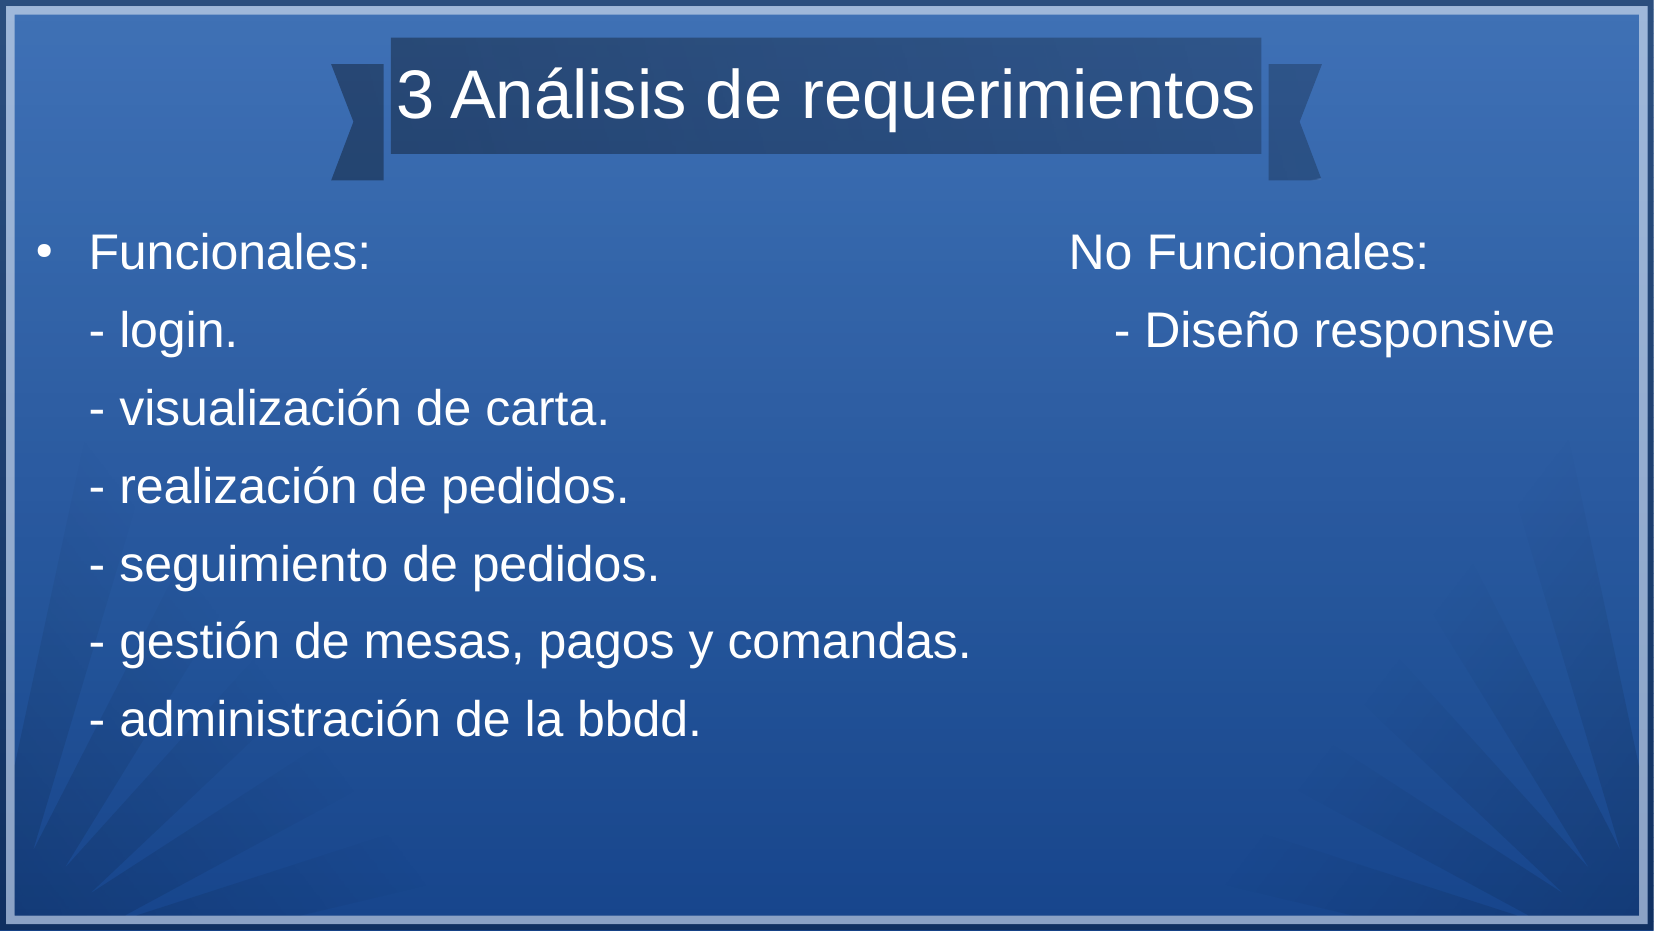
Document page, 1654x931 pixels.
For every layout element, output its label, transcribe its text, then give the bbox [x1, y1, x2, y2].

list Funcionales: No Funcionales: - login. - Diseño responsive - visualización de carta. - realización de pedidos. - seguimiento de pedidos. - gestión de mesas, pagos y comandas. - administración de la bbdd. [17, 224, 1625, 848]
title 3 Análisis de requerimientos [389, 35, 1264, 154]
